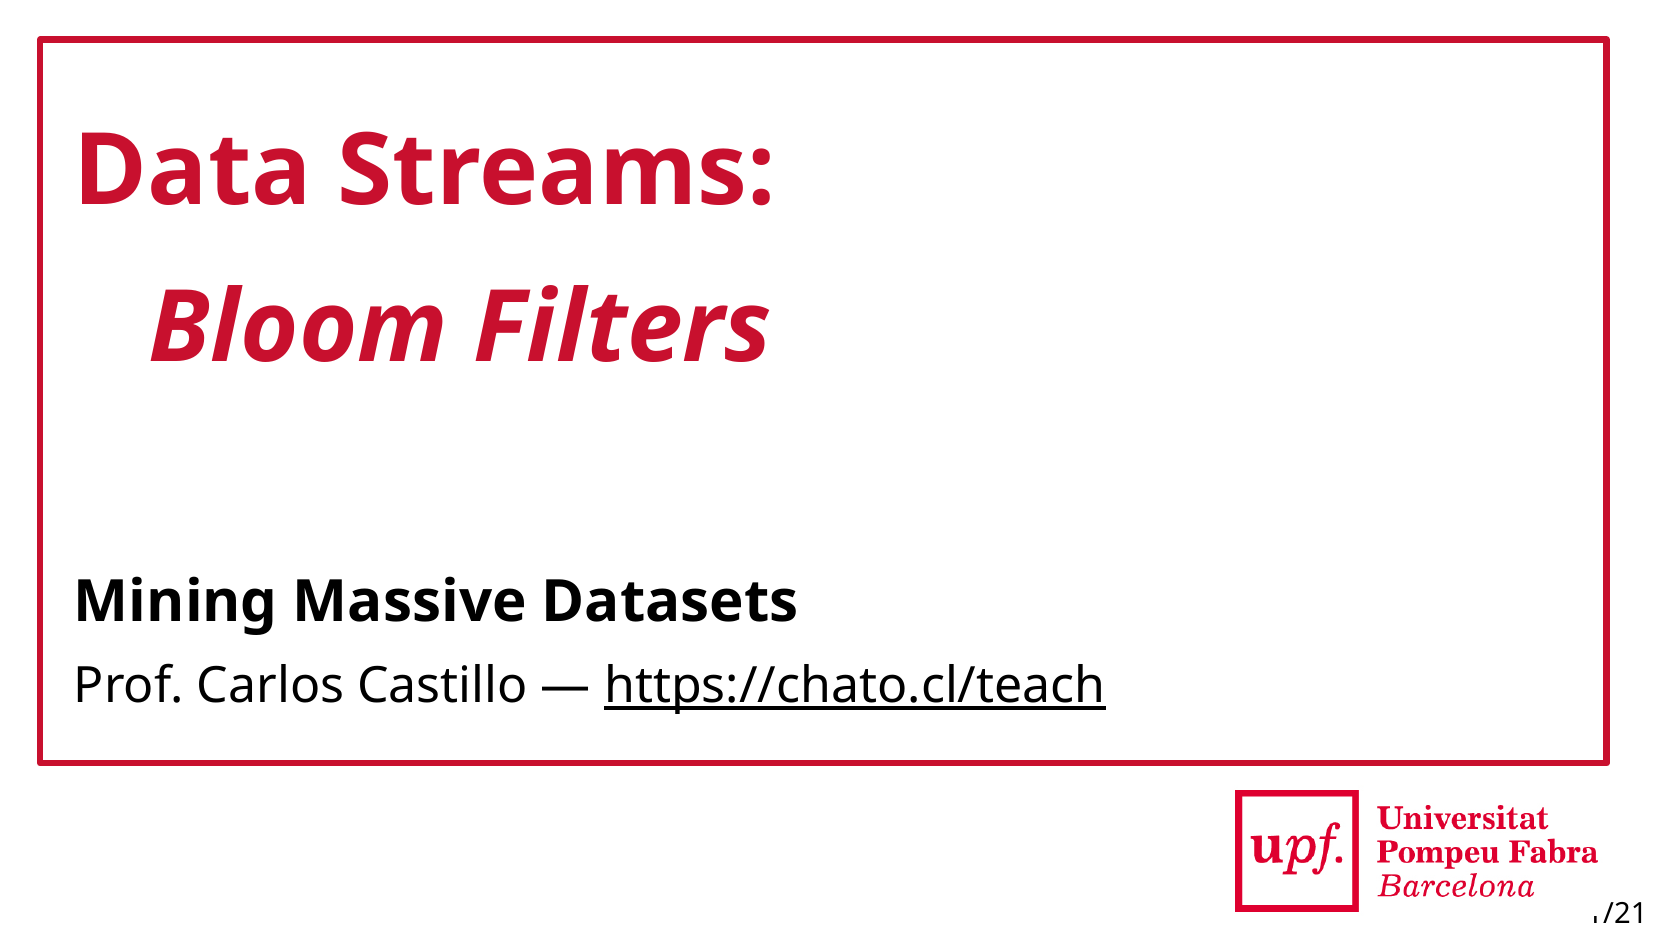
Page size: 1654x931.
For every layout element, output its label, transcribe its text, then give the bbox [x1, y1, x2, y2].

picture [1229, 785, 1604, 916]
text_box Data Streams: Bloom Filters Mining Massive Datasets Prof. Carlos Castillo — https://chato.cl/teach [73, 77, 1562, 746]
chart [770, 589, 889, 649]
